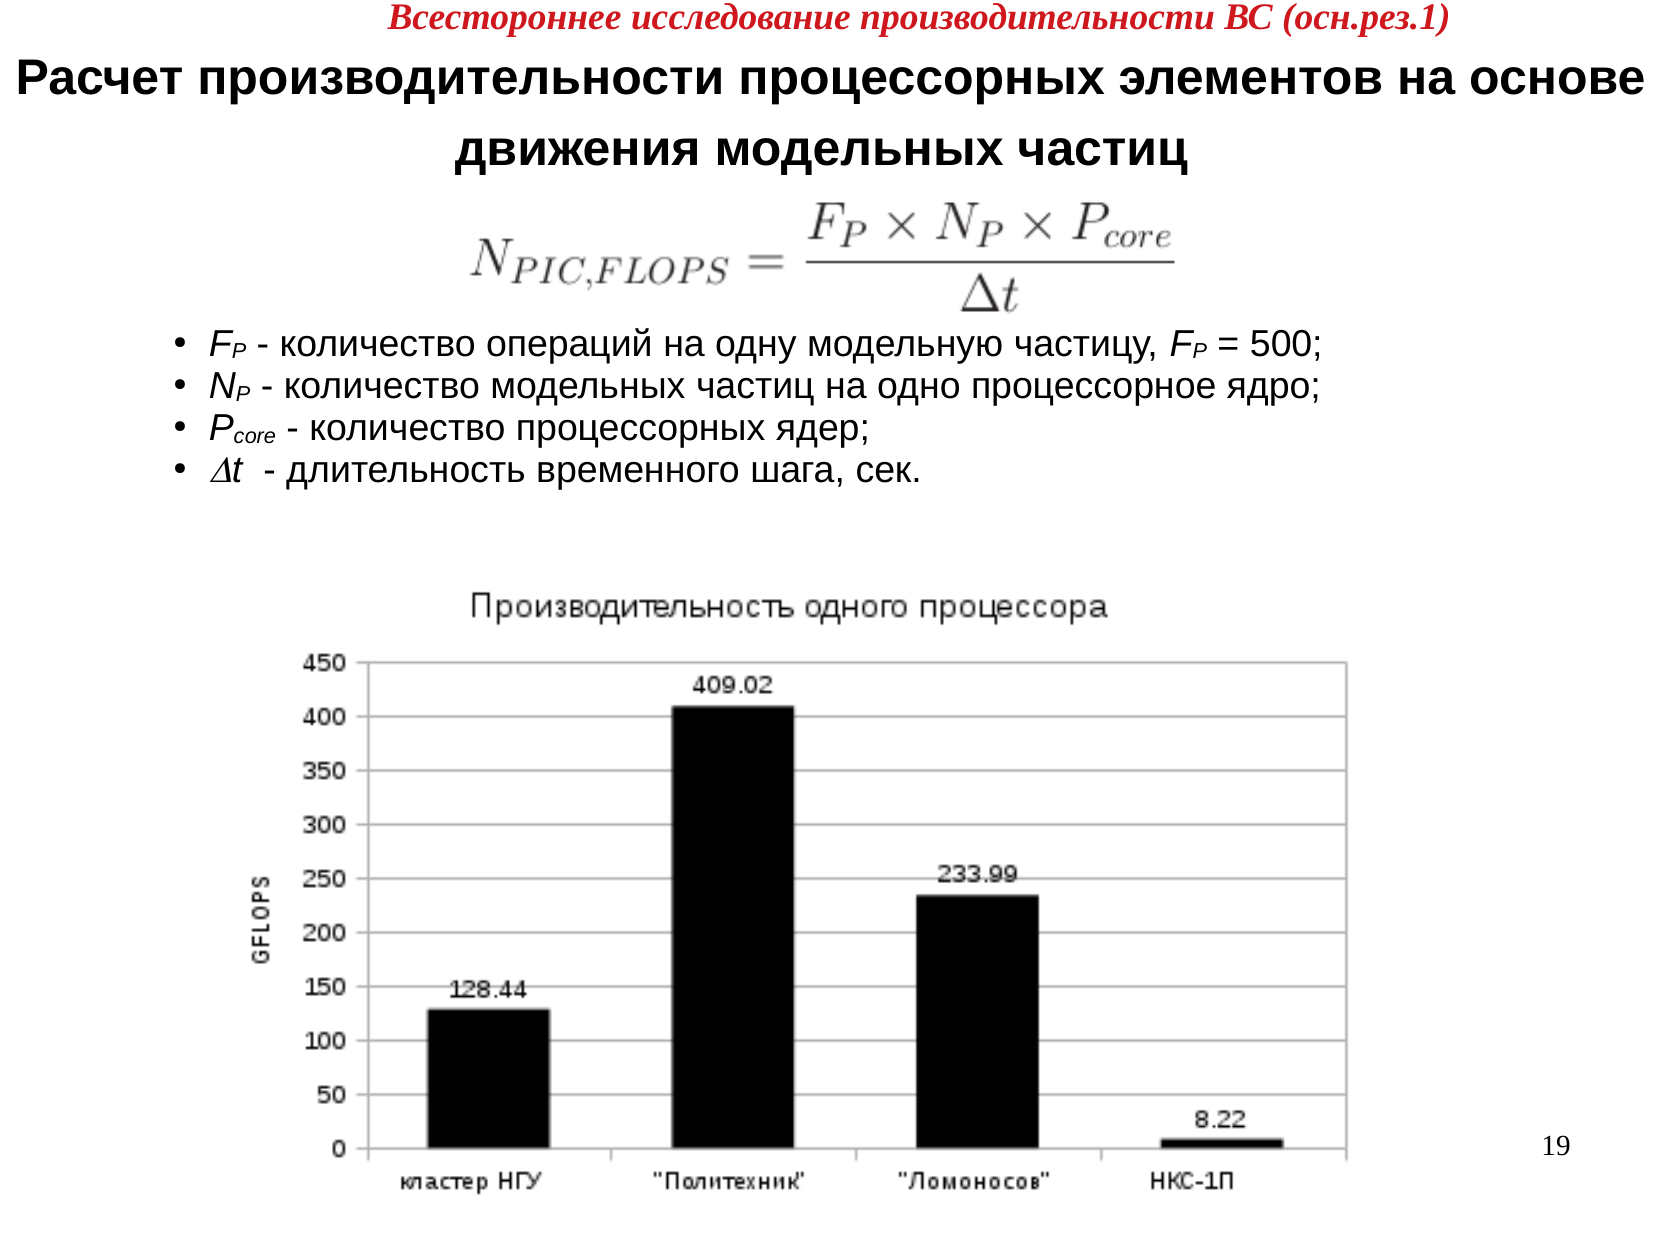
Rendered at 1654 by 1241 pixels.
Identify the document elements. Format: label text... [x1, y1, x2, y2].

picture [211, 554, 1368, 1207]
text_box Всестороннее исследование производительности ВС (осн.рез.1) [372, 0, 1501, 87]
picture [438, 187, 1201, 315]
title Расчет производительности процессорных элементов на основе движения модельных частиц [0, 0, 1654, 187]
text_box FP - количество операций на одну модельную частицу, FP = 500; NP - количество модельных частиц на одно процессорное ядро; Pcore - количество процессорных ядер; Dt - длительность временного шага, сек. [158, 315, 1531, 544]
